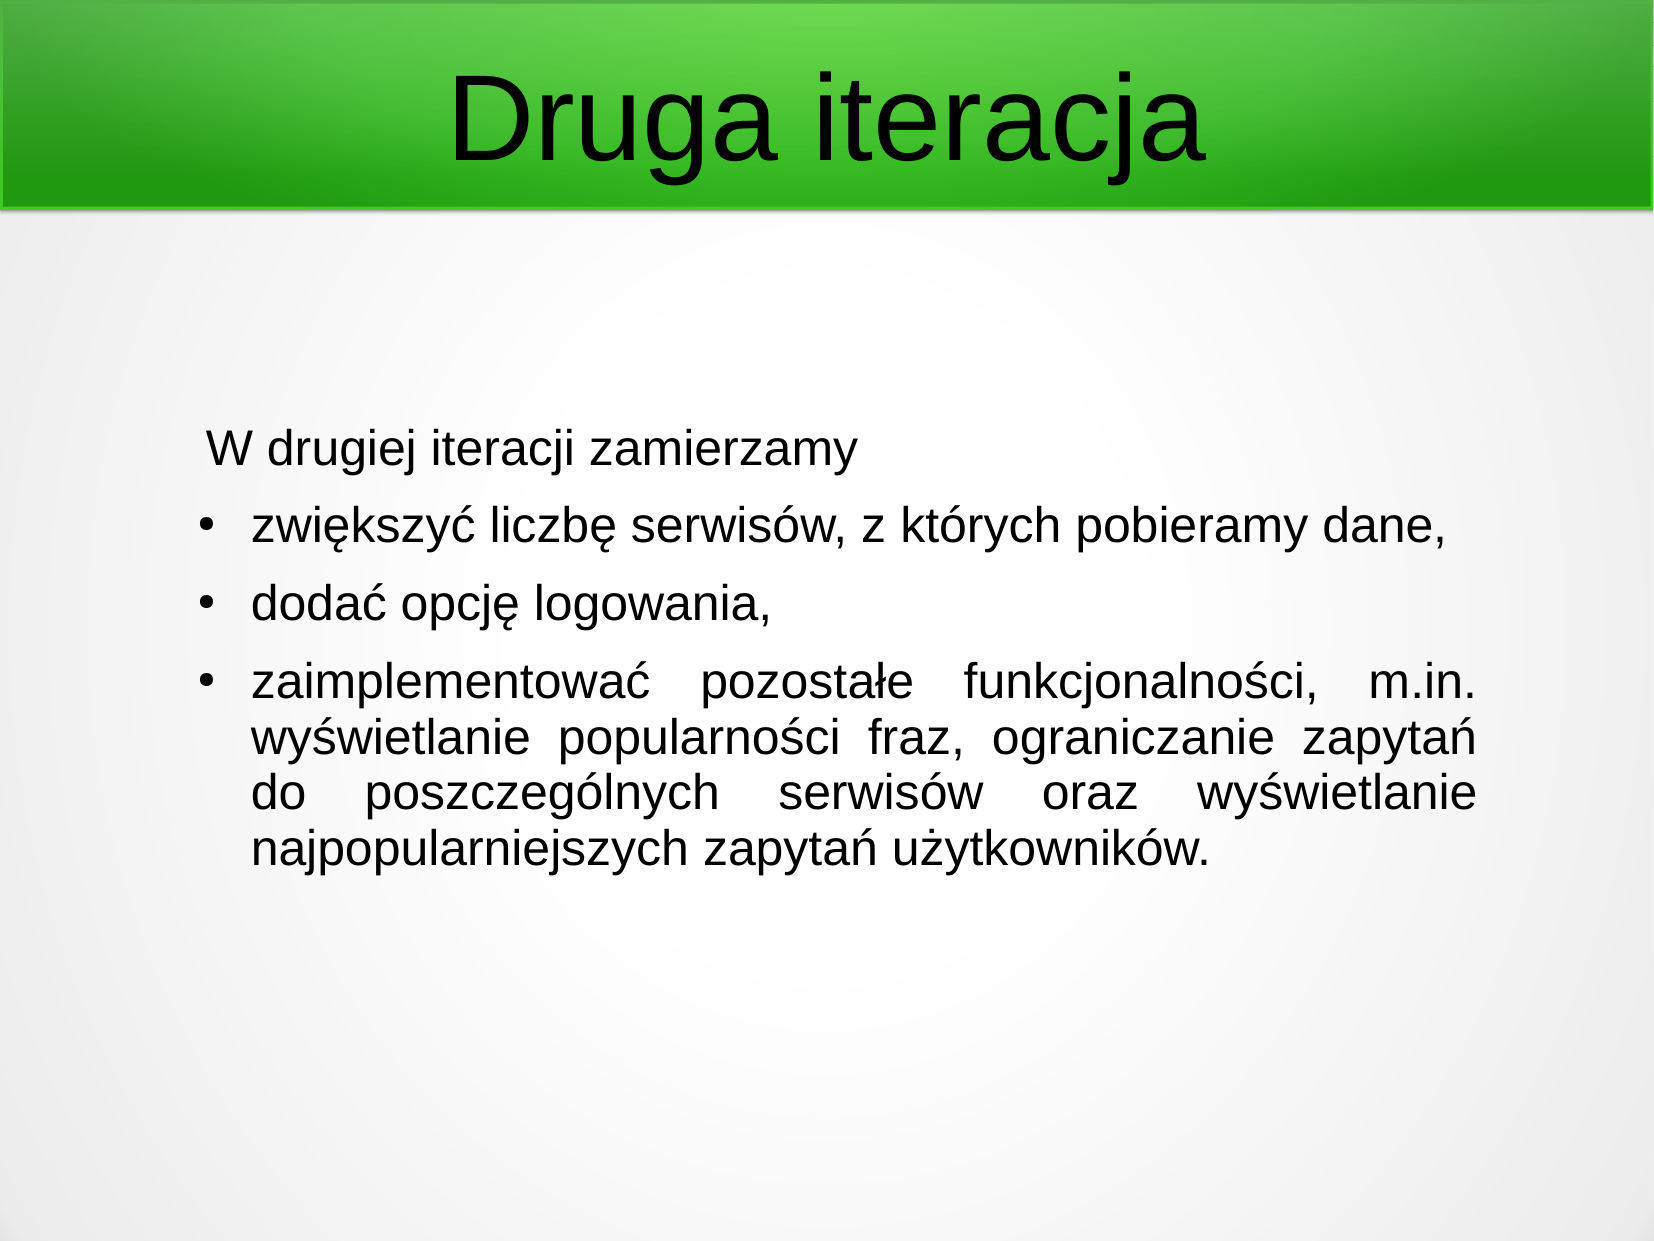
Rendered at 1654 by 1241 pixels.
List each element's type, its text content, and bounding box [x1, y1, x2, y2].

title Druga iteracja [82, 47, 1571, 189]
list W drugiej iteracji zamierzamy zwiększyć liczbę serwisów, z których pobieramy dane, dodać opcję logowania, zaimplementować pozostałe funkcjonalności, m.in. wyświetlanie popularności fraz, ograniczanie zapytań do poszczególnych serwisów oraz wyświetlanie najpopularniejszych zapytań użytkowników. [135, 420, 1478, 1140]
